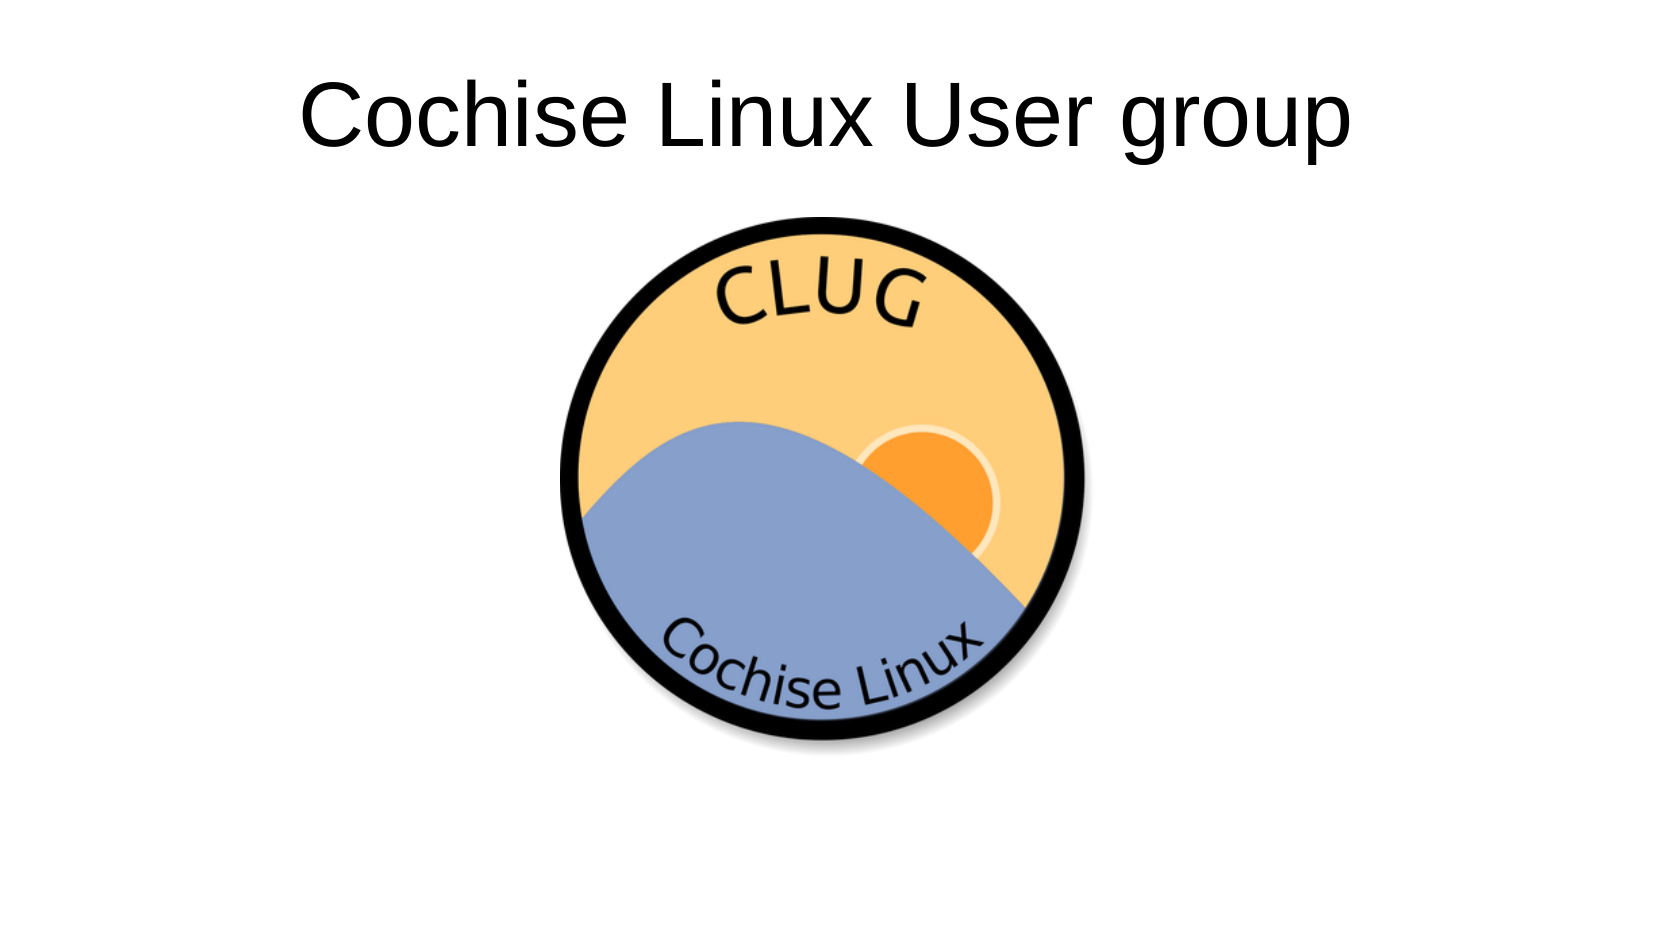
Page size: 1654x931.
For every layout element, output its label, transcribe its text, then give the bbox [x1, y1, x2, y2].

picture [560, 217, 1094, 758]
title Cochise Linux User group [82, 37, 1571, 193]
